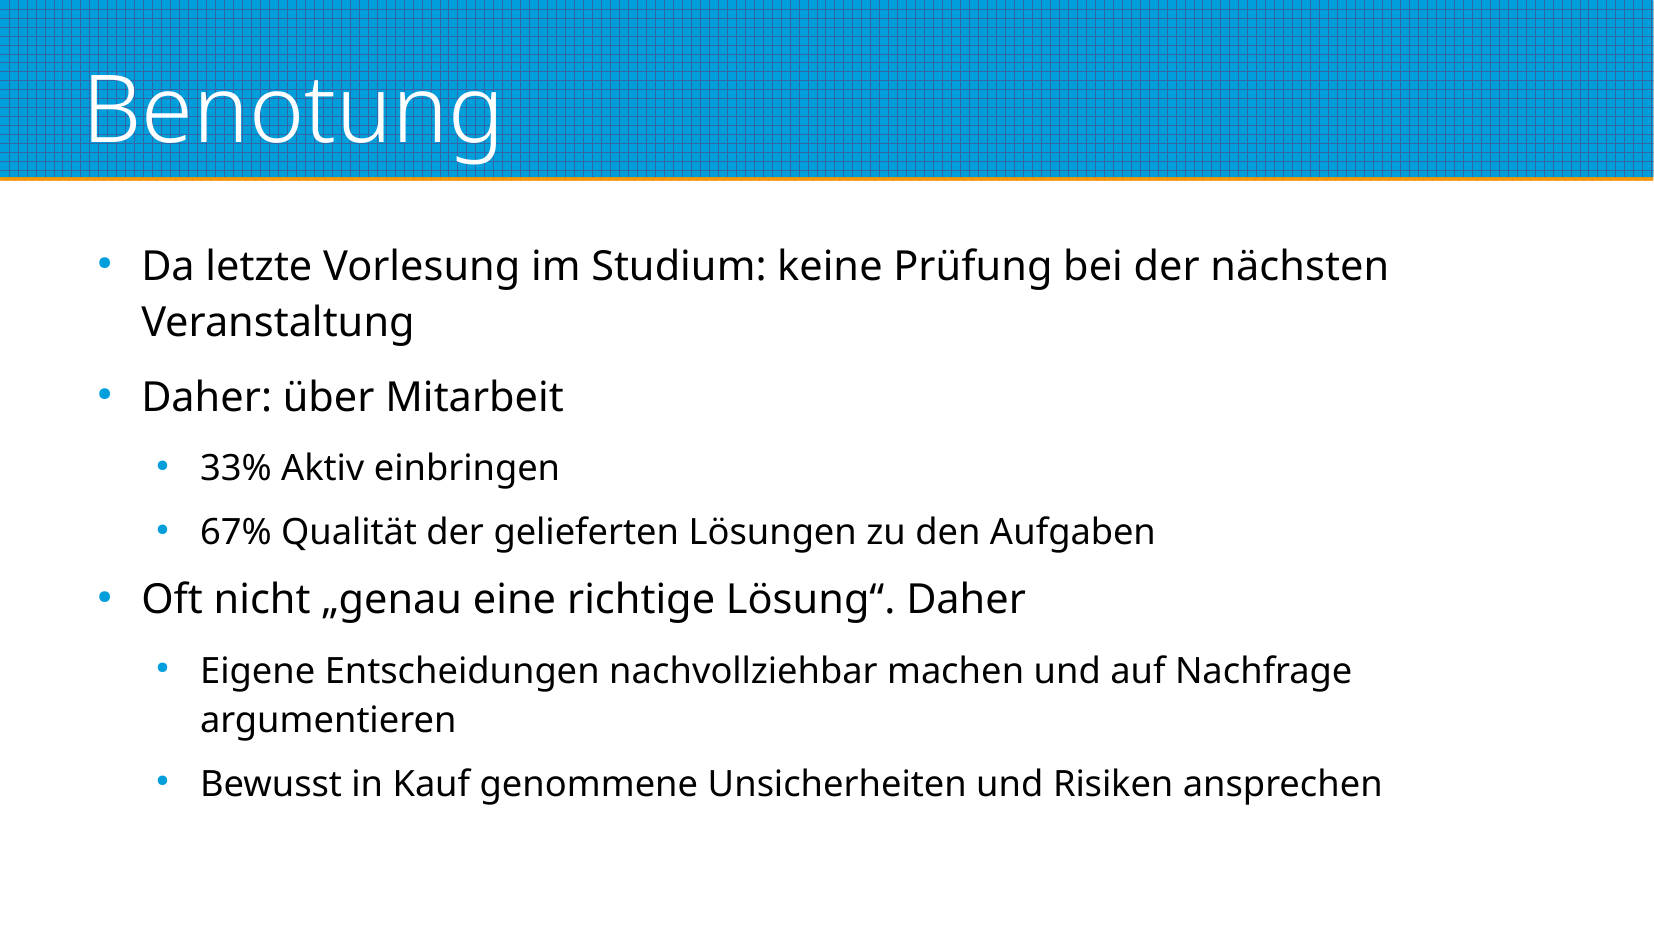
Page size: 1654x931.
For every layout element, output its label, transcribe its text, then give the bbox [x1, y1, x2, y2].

list Da letzte Vorlesung im Studium: keine Prüfung bei der nächsten Veranstaltung Daher: über Mitarbeit 33% Aktiv einbringen 67% Qualität der gelieferten Lösungen zu den Aufgaben Oft nicht „genau eine richtige Lösung“. Daher Eigene Entscheidungen nachvollziehbar machen und auf Nachfrage argumentieren Bewusst in Kauf genommene Unsicherheiten und Risiken ansprechen [82, 236, 1563, 811]
title Benotung [82, 14, 1571, 171]
